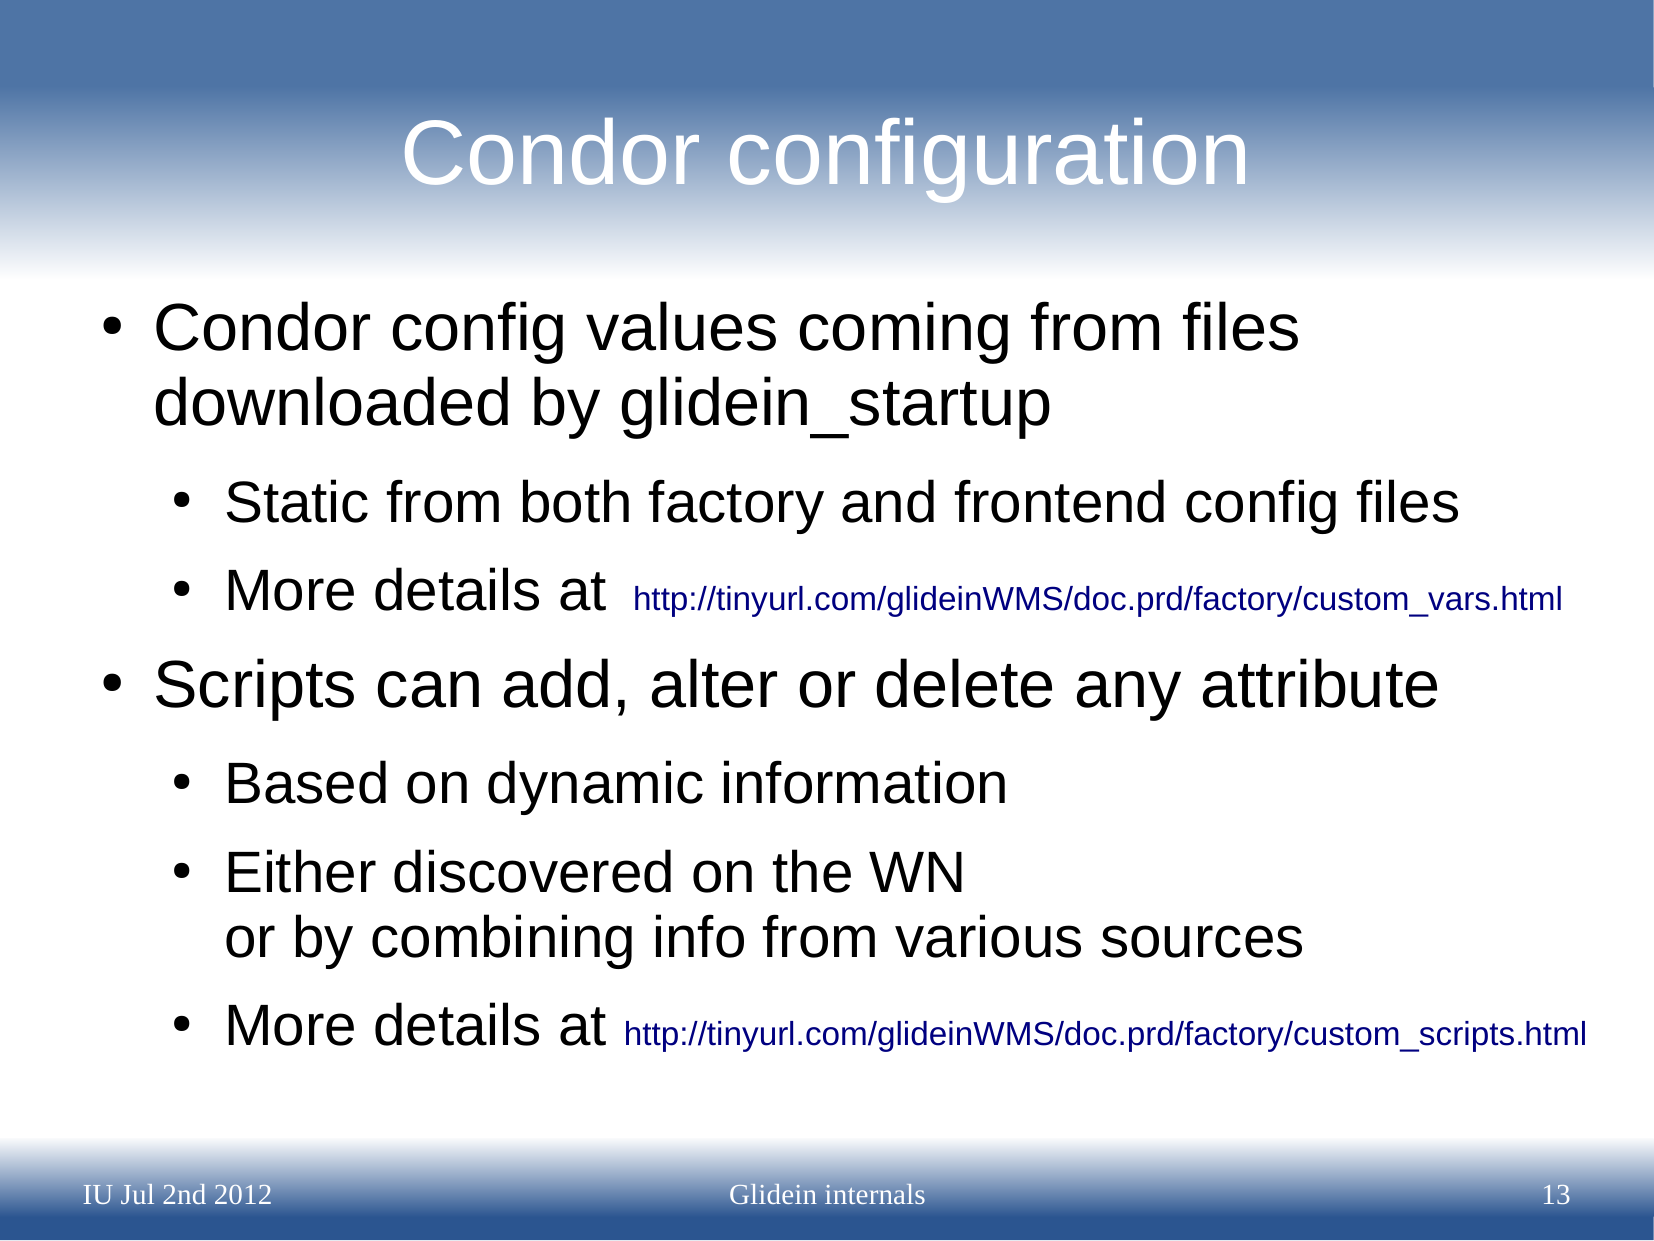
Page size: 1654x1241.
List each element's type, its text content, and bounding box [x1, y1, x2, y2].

list Condor config values coming from files downloaded by glidein_startup Static from both factory and frontend config files More details at http://tinyurl.com/glideinWMS/doc.prd/factory/custom_vars.html Scripts can add, alter or delete any attribute Based on dynamic information Either discovered on the WN or by combining info from various sources More details at http://tinyurl.com/glideinWMS/doc.prd/factory/custom_scripts.html [82, 290, 1633, 1109]
title Condor configuration [82, 56, 1571, 250]
